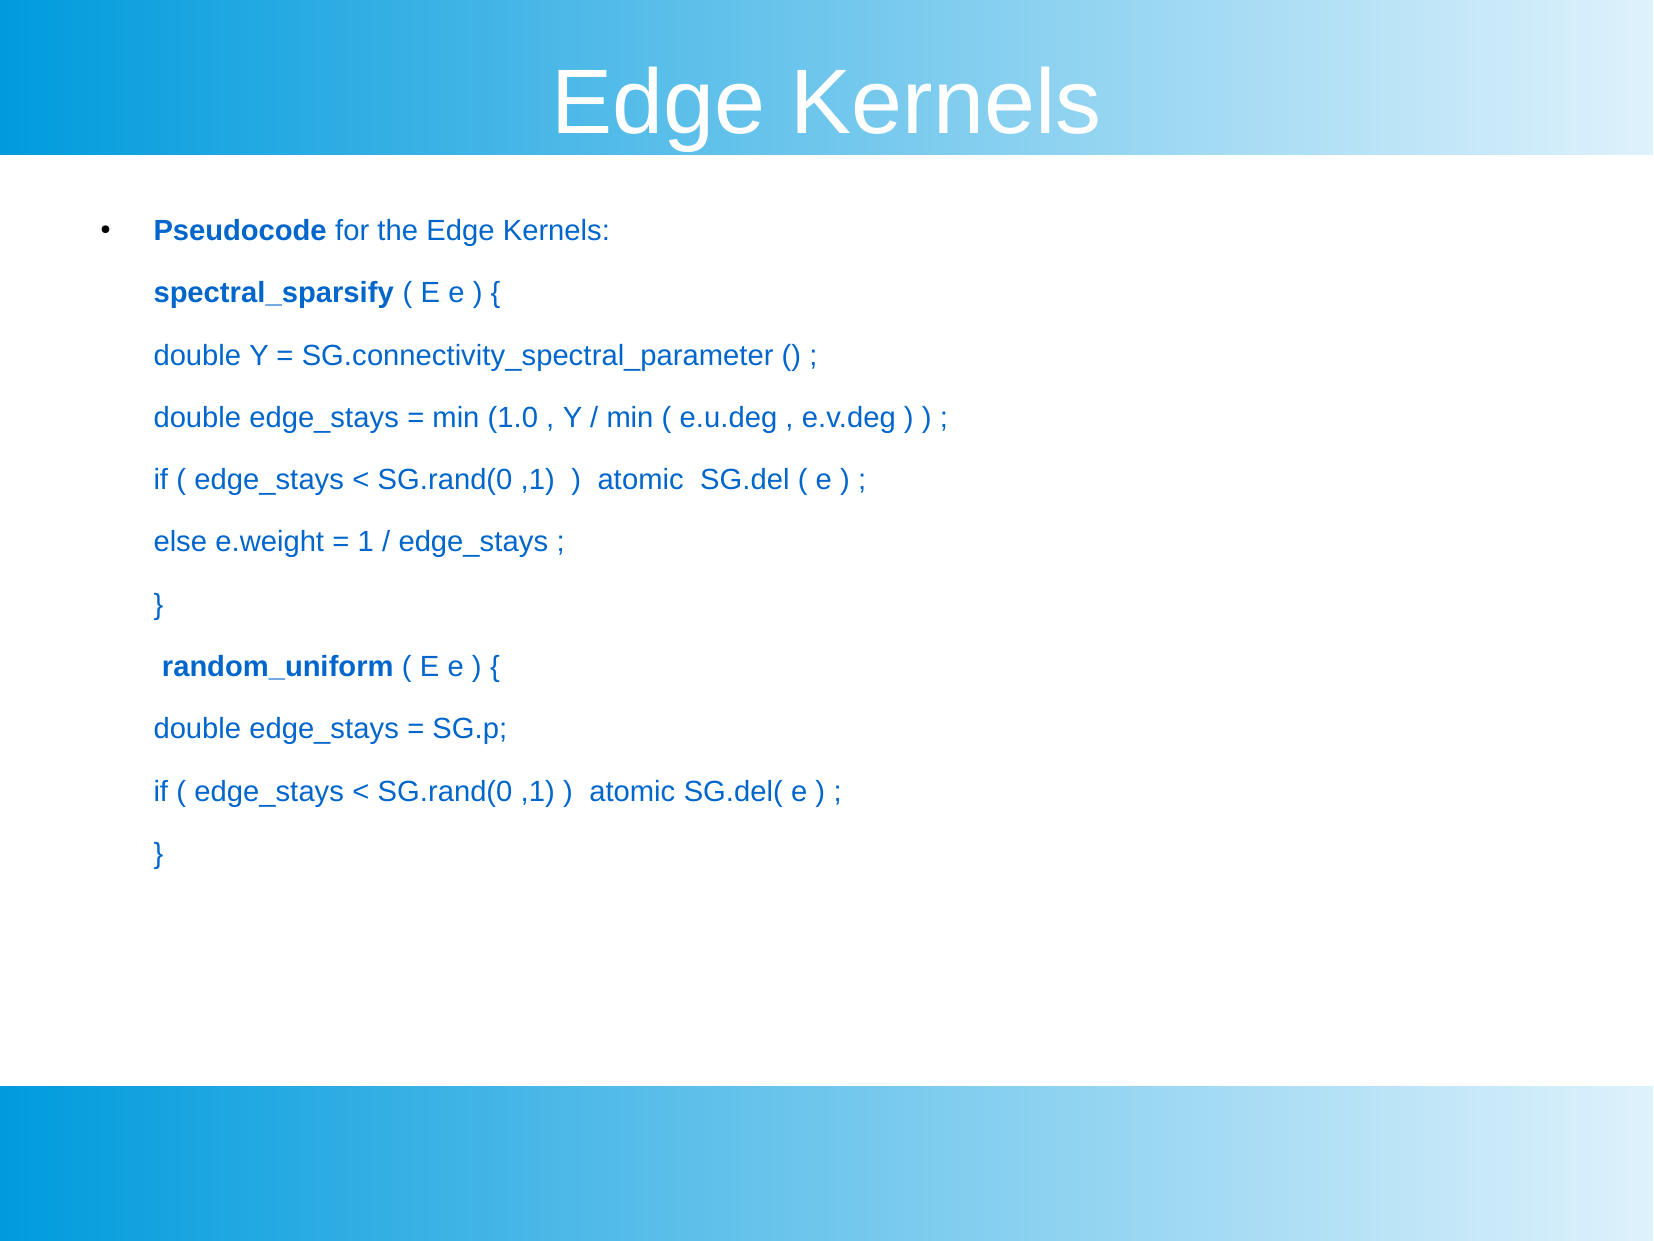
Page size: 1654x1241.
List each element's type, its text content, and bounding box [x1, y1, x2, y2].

list Pseudocode for the Edge Kernels: spectral_sparsify ( E e ) { double Υ = SG.connectivity_spectral_parameter () ; double edge_stays = min (1.0 , Υ / min ( e.u.deg , e.v.deg ) ) ; if ( edge_stays < SG.rand(0 ,1) ) atomic SG.del ( e ) ; else e.weight = 1 / edge_stays ; } random_uniform ( E e ) { double edge_stays = SG.p; if ( edge_stays < SG.rand(0 ,1) ) atomic SG.del( e ) ; } [82, 213, 1571, 1052]
title Edge Kernels [82, 49, 1571, 155]
